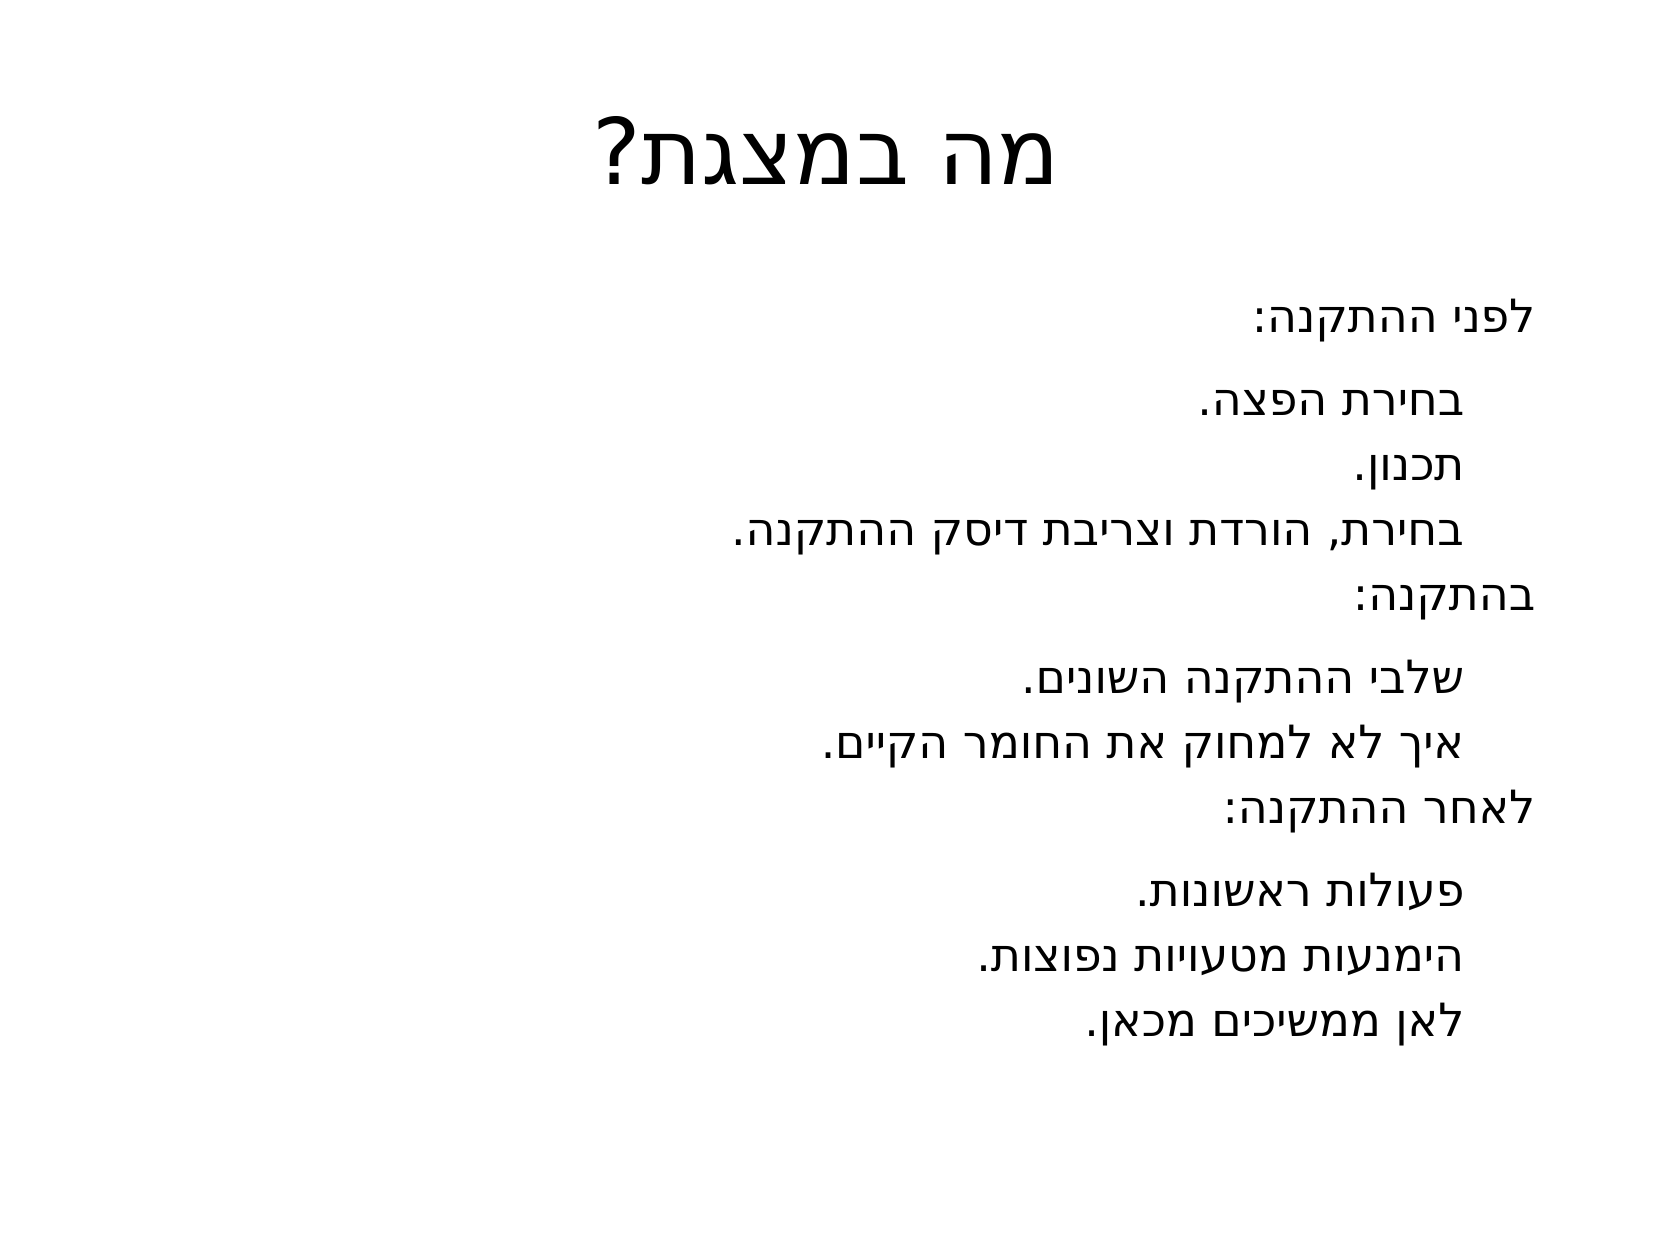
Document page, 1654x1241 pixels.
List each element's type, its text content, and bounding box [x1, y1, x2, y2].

title מה במצגת? [82, 49, 1571, 257]
list לפני ההתקנה: בחירת הפצה. תכנון. בחירת, הורדת וצריבת דיסק ההתקנה. בהתקנה: שלבי ההתקנה השונים. איך לא למחוק את החומר הקיים. לאחר ההתקנה: פעולות ראשונות. הימנעות מטעויות נפוצות. לאן ממשיכים מכאן. [82, 290, 1571, 1094]
